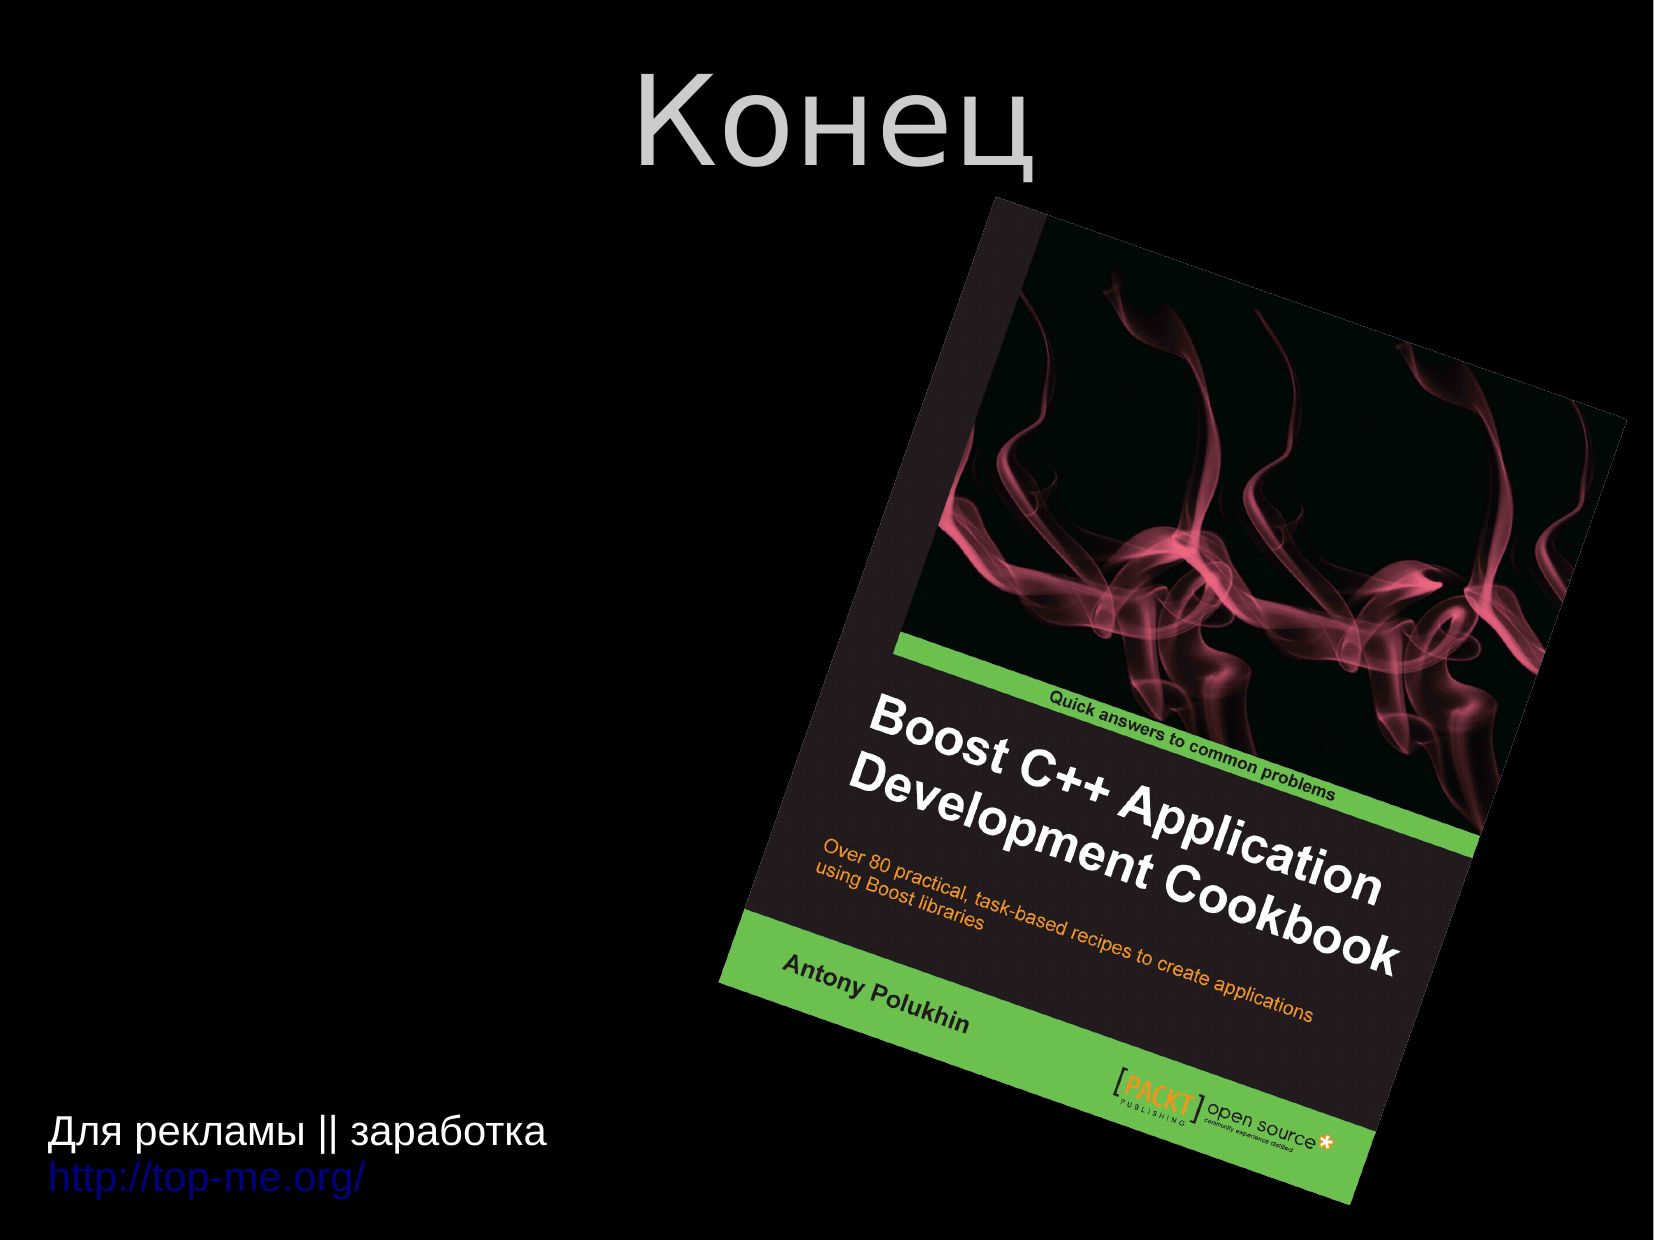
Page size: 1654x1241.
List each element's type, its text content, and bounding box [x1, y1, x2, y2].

picture [718, 196, 1627, 1205]
title Конец [90, 45, 1579, 200]
text_box Для рекламы || заработка http://top-me.org/ [47, 1107, 796, 1241]
